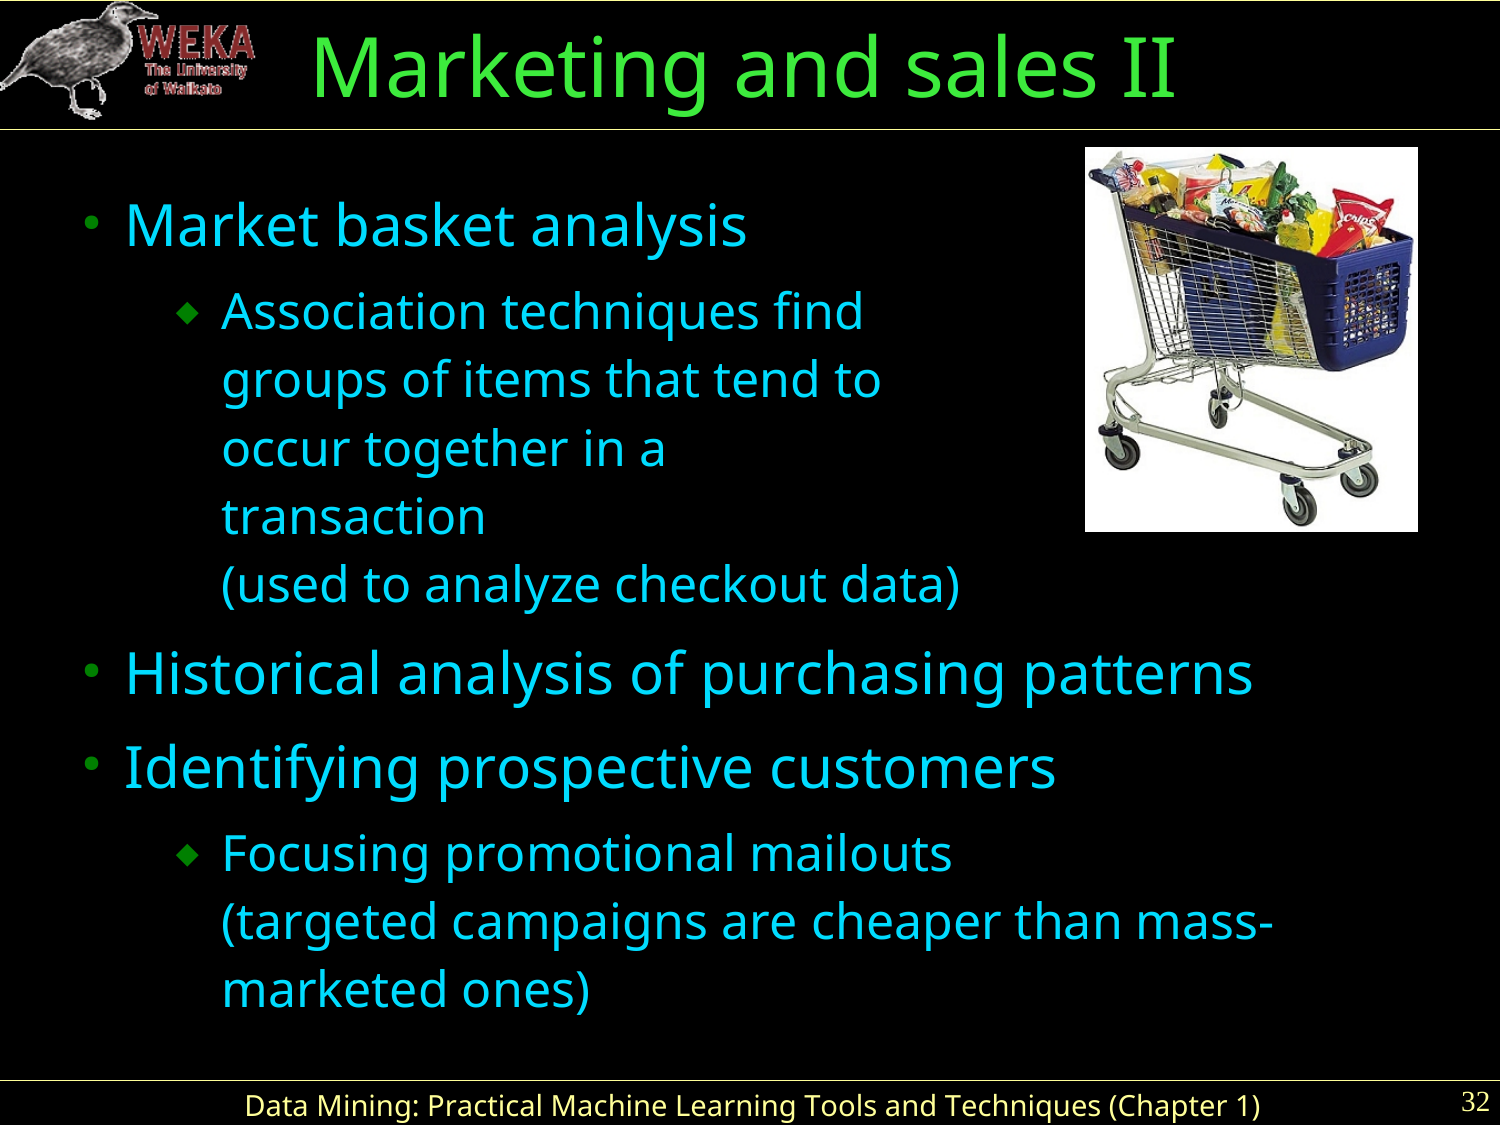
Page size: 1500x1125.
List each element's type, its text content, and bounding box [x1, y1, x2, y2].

picture [0, 1, 266, 129]
picture [1085, 167, 1418, 177]
title Marketing and sales II [295, 0, 1486, 167]
list Market basket analysis Association techniques find groups of items that tend to occur together in a transaction (used to analyze checkout data) Historical analysis of purchasing patterns Identifying prospective customers Focusing promotional mailouts (targeted campaigns are cheaper than mass-marketed ones) [67, 177, 1418, 1093]
